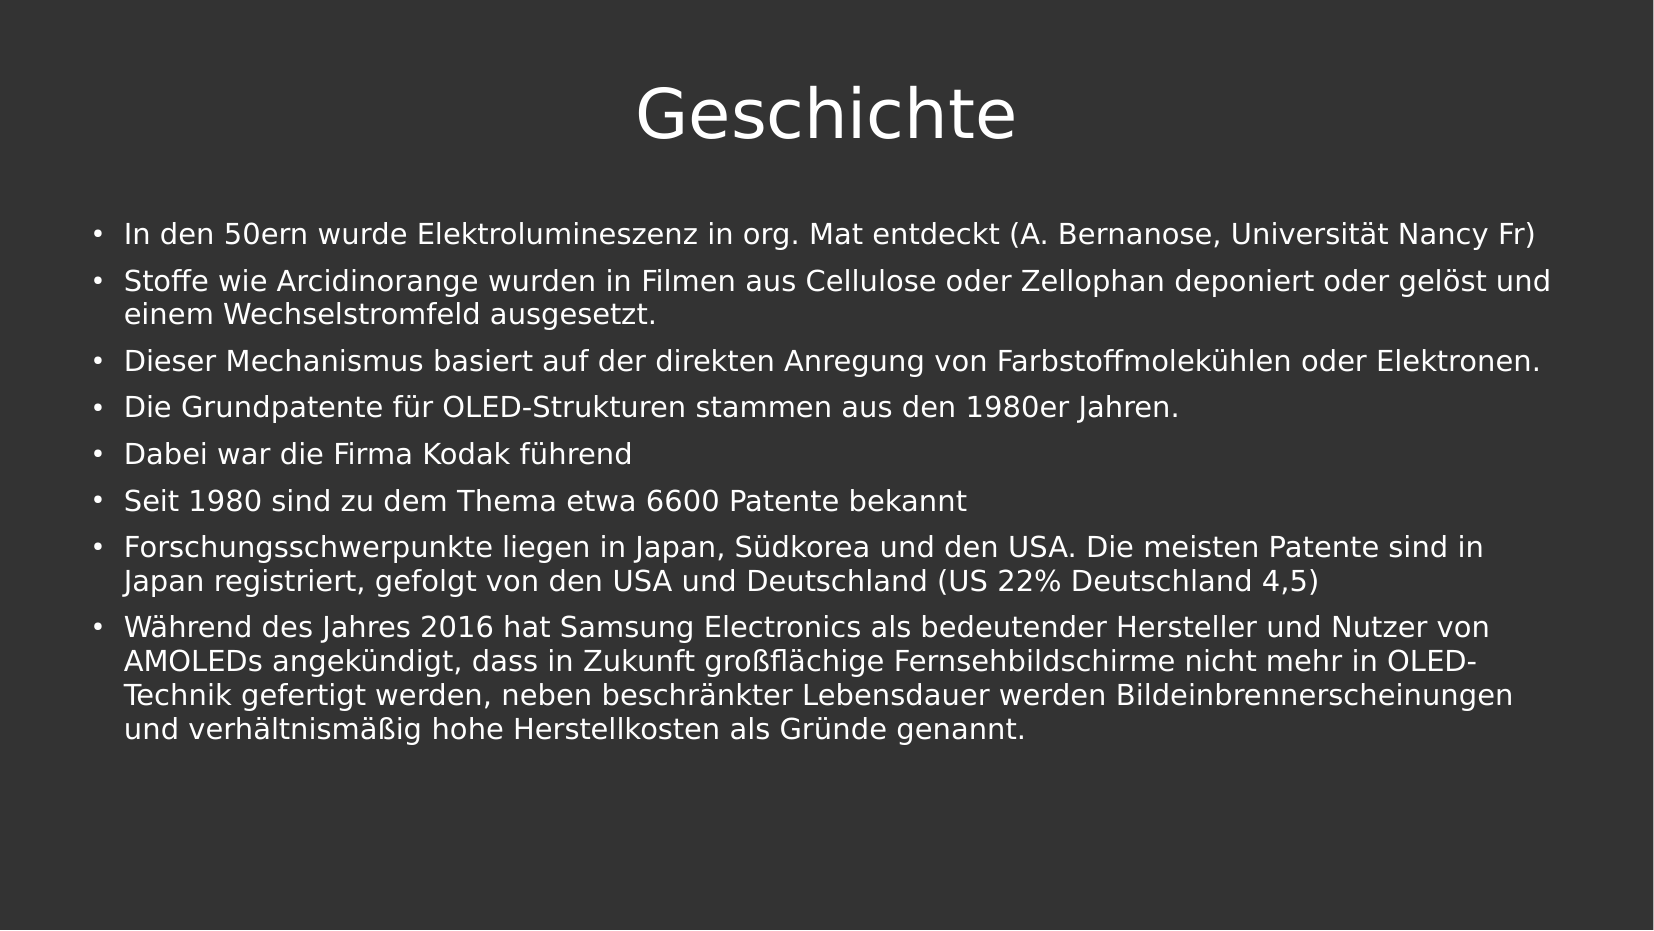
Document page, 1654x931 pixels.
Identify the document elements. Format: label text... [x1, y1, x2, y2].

list In den 50ern wurde Elektrolumineszenz in org. Mat entdeckt (A. Bernanose, Universität Nancy Fr) Stoffe wie Arcidinorange wurden in Filmen aus Cellulose oder Zellophan deponiert oder gelöst und einem Wechselstromfeld ausgesetzt. Dieser Mechanismus basiert auf der direkten Anregung von Farbstoffmolekühlen oder Elektronen. Die Grundpatente für OLED-Strukturen stammen aus den 1980er Jahren. Dabei war die Firma Kodak führend Seit 1980 sind zu dem Thema etwa 6600 Patente bekannt Forschungsschwerpunkte liegen in Japan, Südkorea und den USA. Die meisten Patente sind in Japan registriert, gefolgt von den USA und Deutschland (US 22% Deutschland 4,5) Während des Jahres 2016 hat Samsung Electronics als bedeutender Hersteller und Nutzer von AMOLEDs angekündigt, dass in Zukunft großflächige Fernsehbildschirme nicht mehr in OLED-Technik gefertigt werden, neben beschränkter Lebensdauer werden Bildeinbrennerscheinungen und verhältnismäßig hohe Herstellkosten als Gründe genannt. [82, 217, 1571, 758]
title Geschichte [82, 37, 1571, 193]
